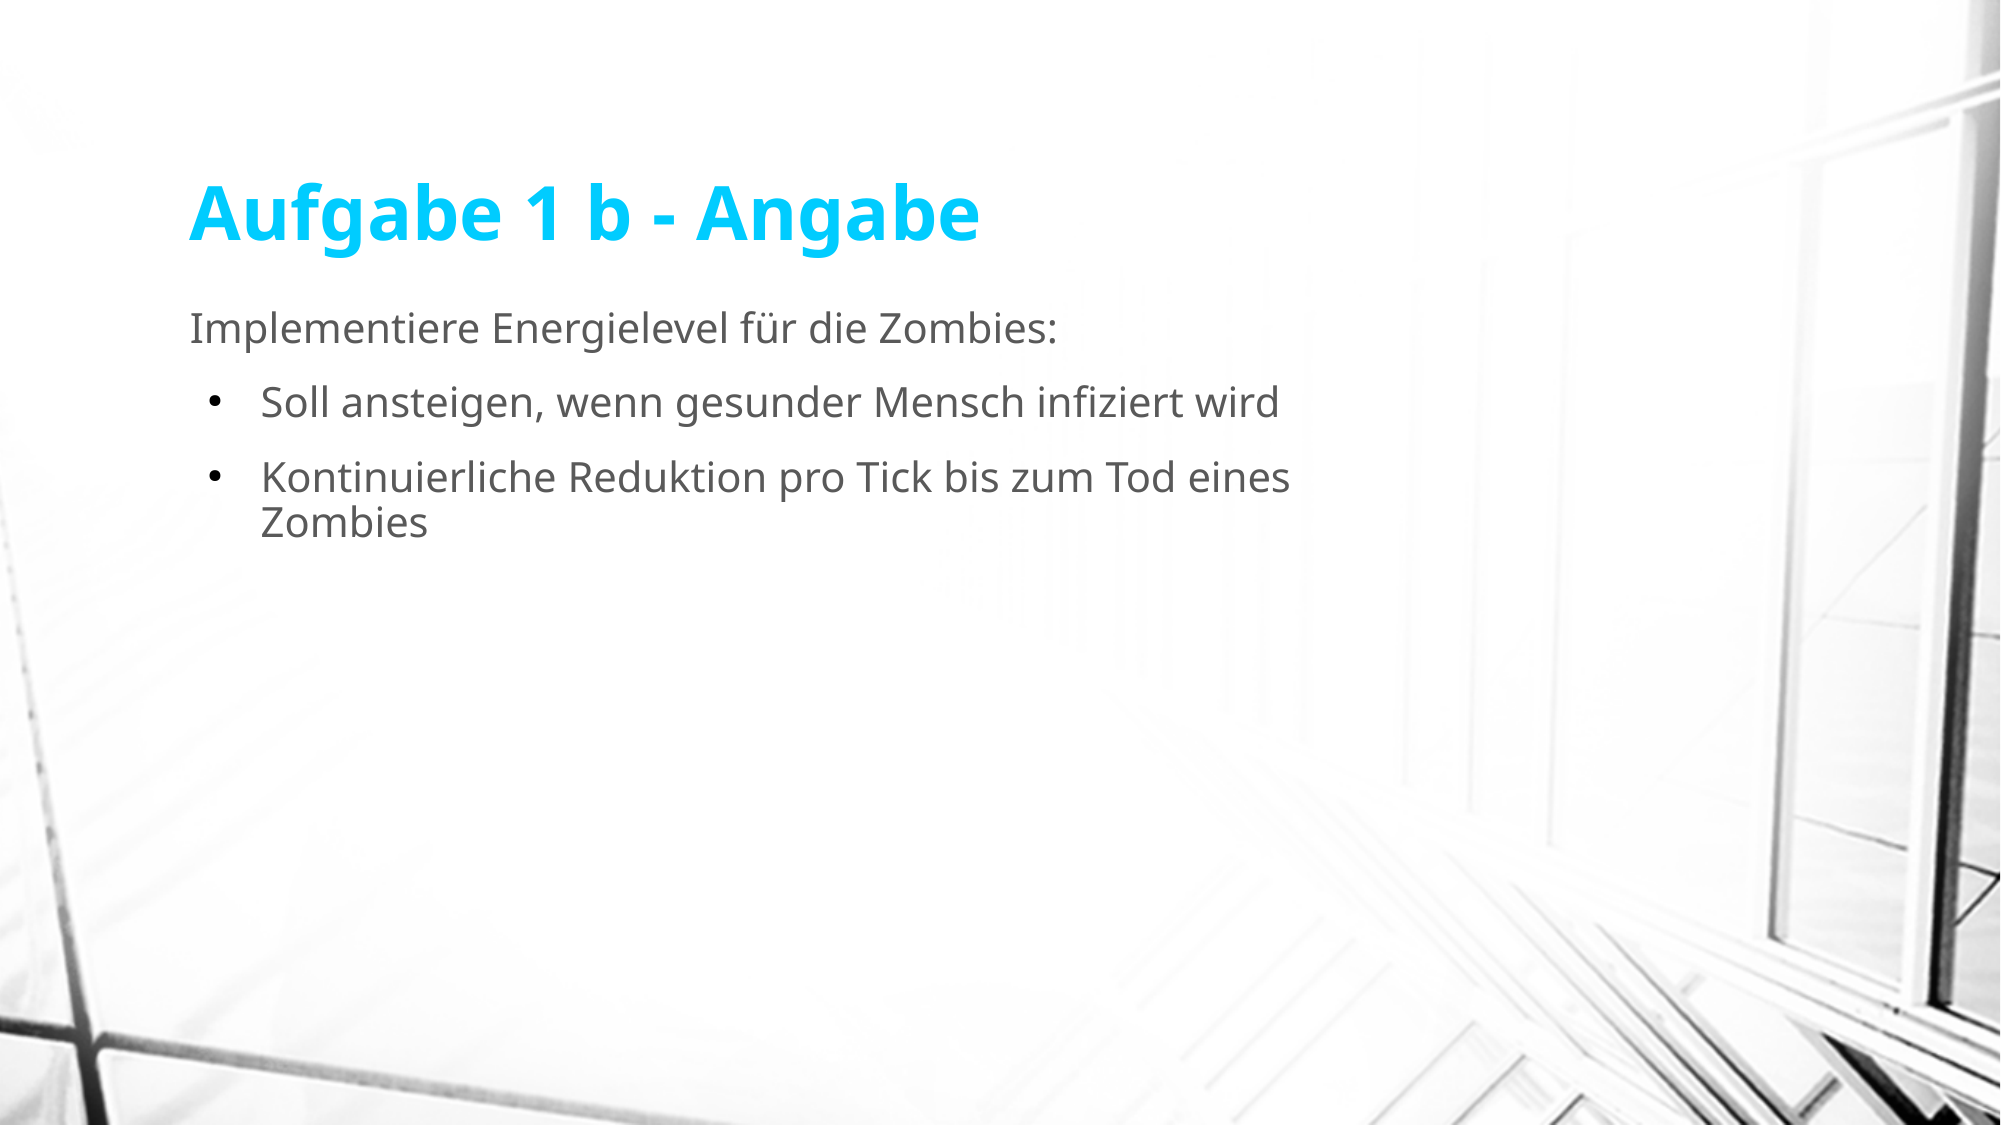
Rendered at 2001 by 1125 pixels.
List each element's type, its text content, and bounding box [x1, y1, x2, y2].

list Implementiere Energielevel für die Zombies: Soll ansteigen, wenn gesunder Mensch infiziert wird Kontinuierliche Reduktion pro Tick bis zum Tod eines Zombies [174, 299, 1475, 584]
picture [0, 0, 2001, 1125]
title Aufgabe 1 b - Angabe [174, 87, 1831, 263]
